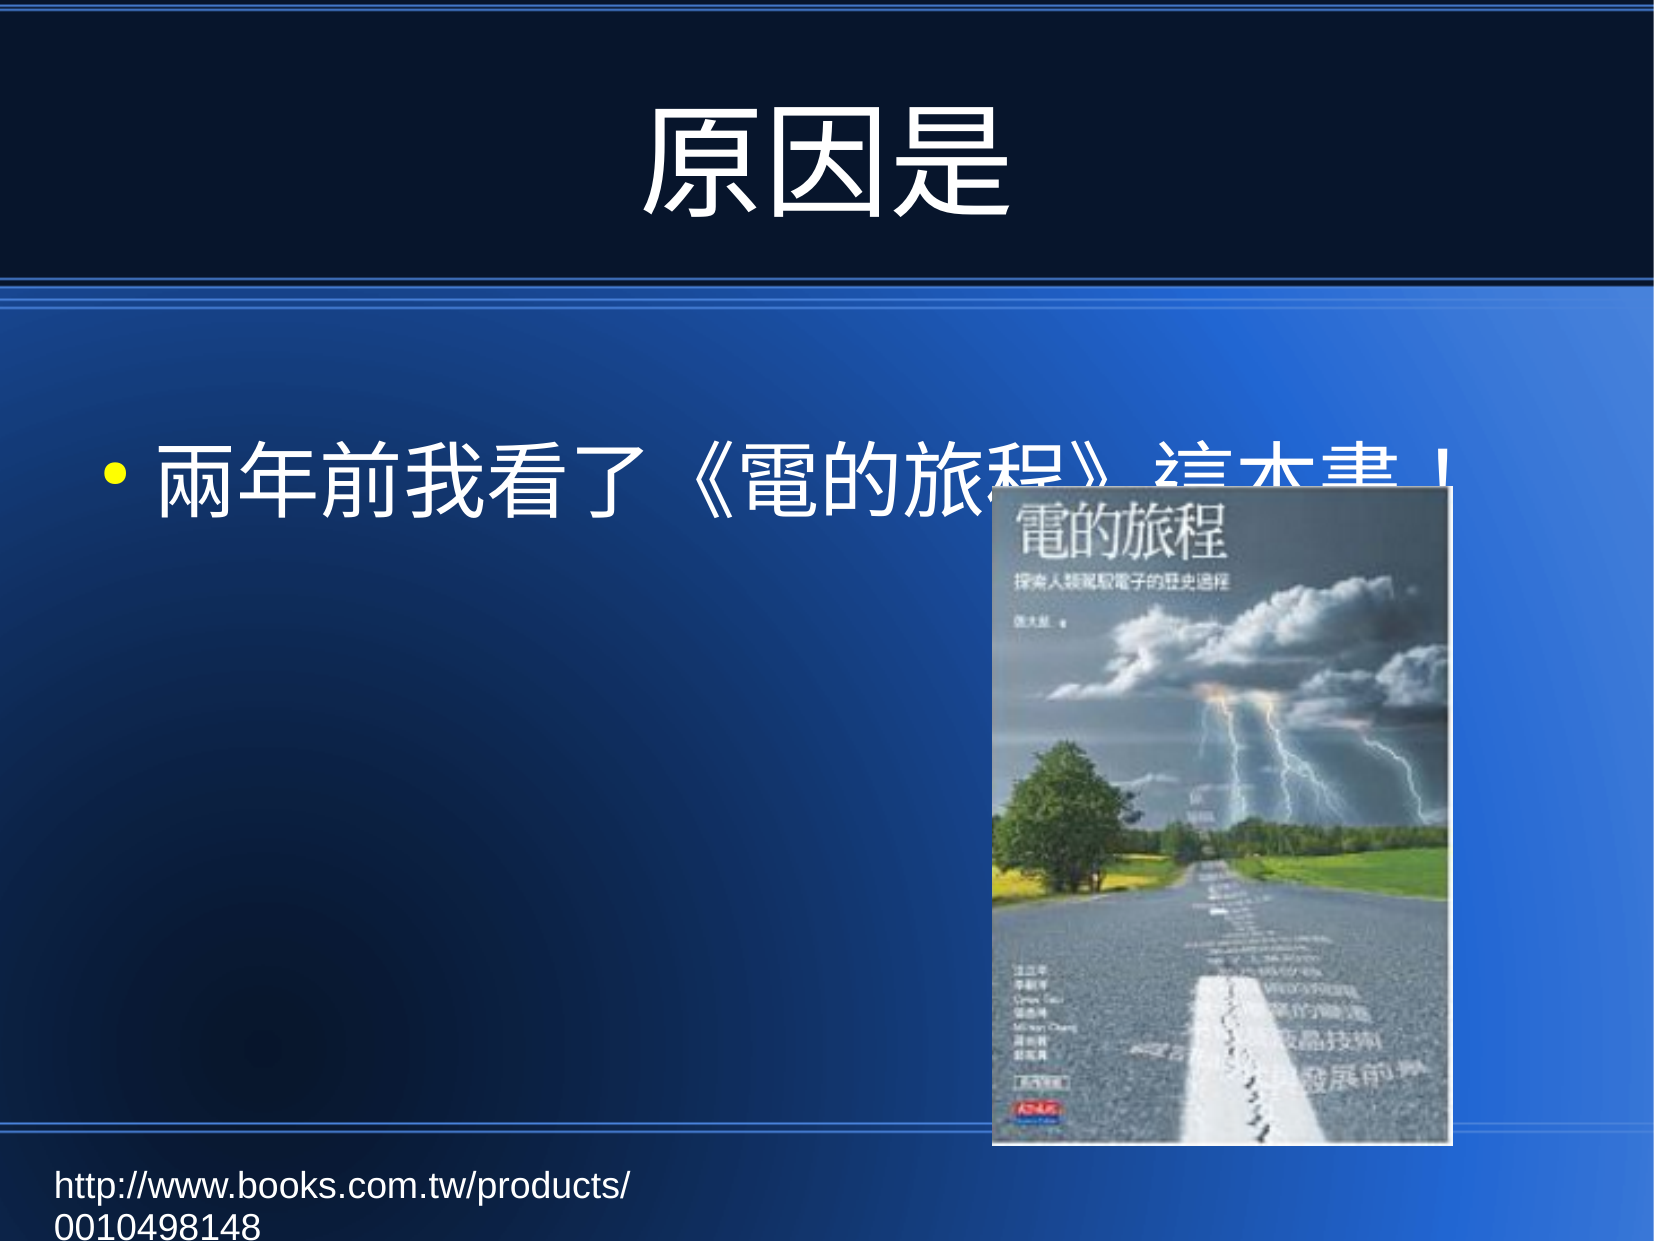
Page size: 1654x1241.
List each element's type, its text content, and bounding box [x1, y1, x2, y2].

title 原因是 [82, 49, 1571, 257]
text_box http://www.books.com.tw/products/0010498148 [39, 1157, 851, 1215]
list 兩年前我看了《電的旅程》這本書！ [82, 355, 1571, 1241]
picture [0, 0, 1654, 1241]
picture [992, 486, 1453, 1146]
picture [58, 1217, 69, 1238]
